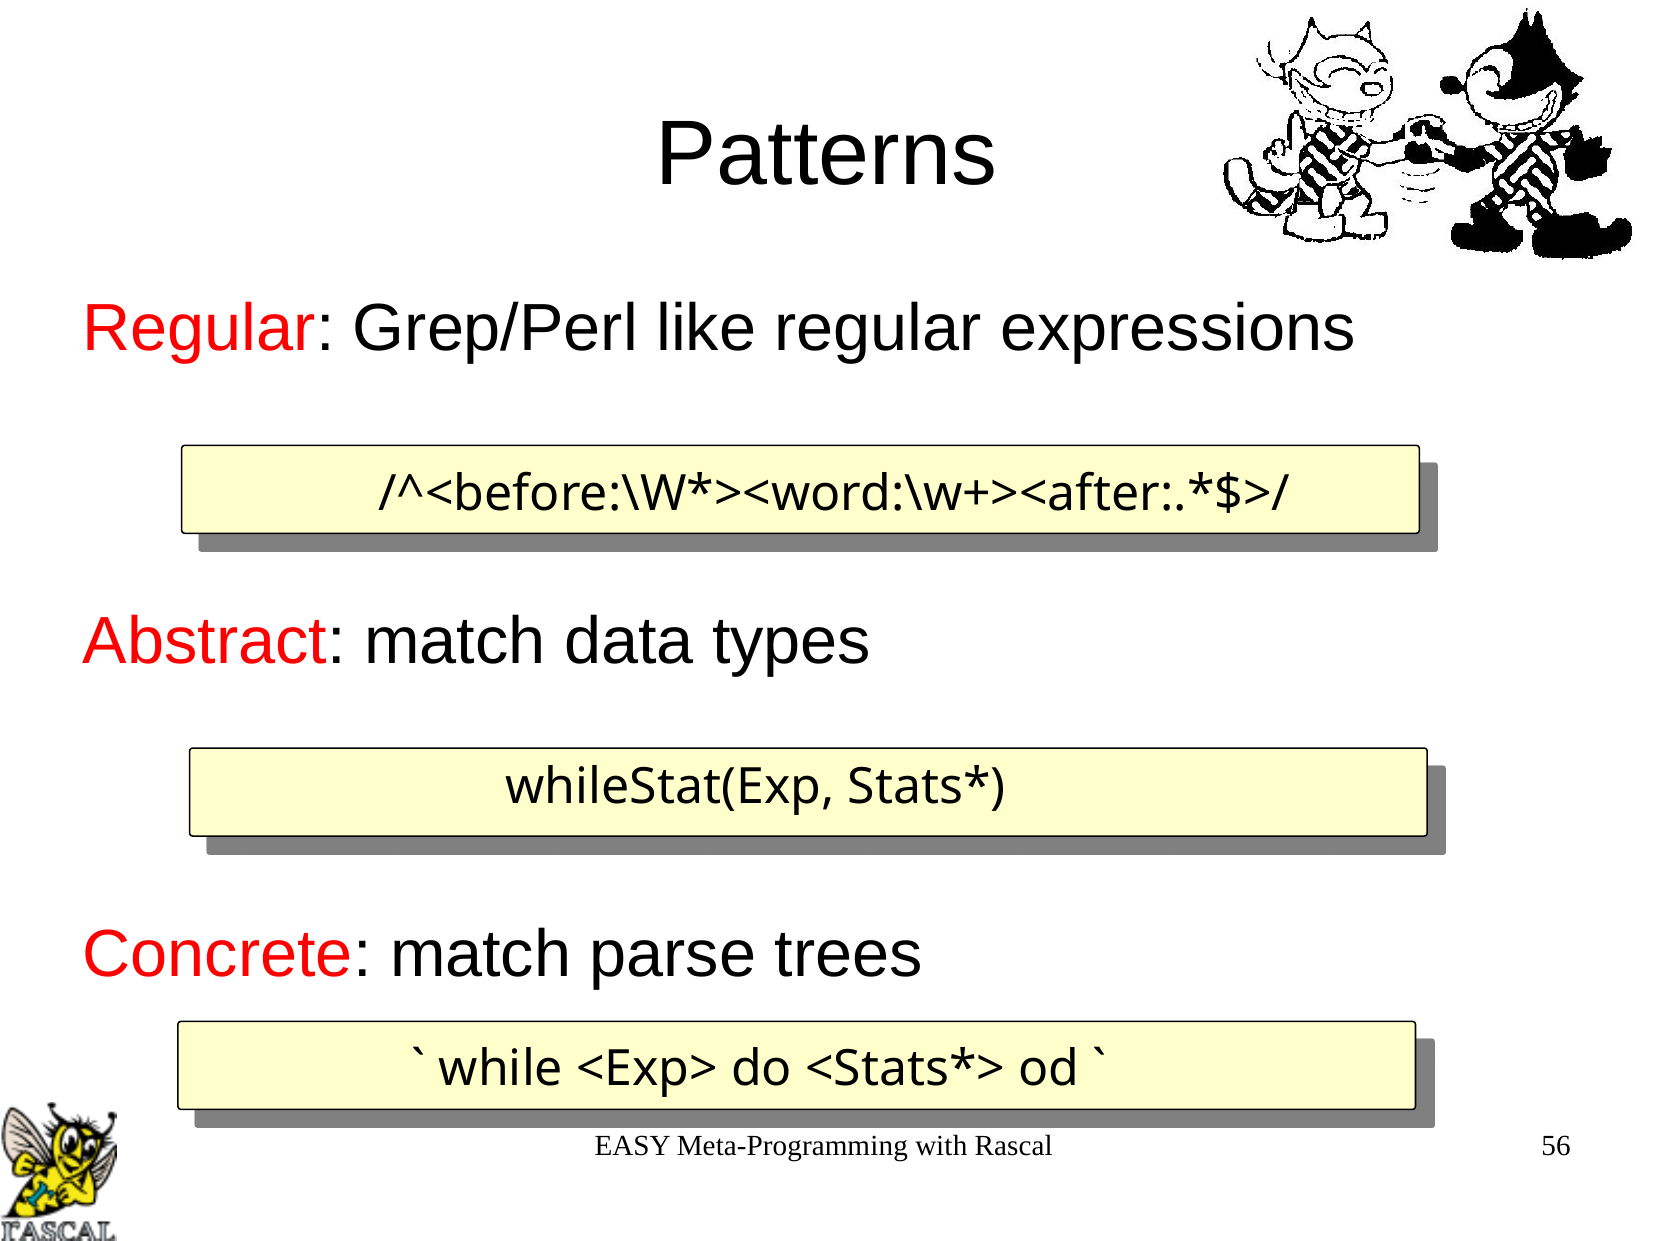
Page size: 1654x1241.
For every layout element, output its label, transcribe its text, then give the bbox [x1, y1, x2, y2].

text_box [177, 1021, 1416, 1110]
text_box /^<before:\W*><word:\w+><after:.*$>/ [363, 449, 1299, 534]
picture [1214, 7, 1642, 271]
title Patterns [82, 49, 1214, 257]
list Regular: Grep/Perl like regular expressions Abstract: match data types Concrete: match parse trees [82, 290, 1571, 1109]
text_box [189, 748, 1428, 837]
text_box ` while <Exp> do <Stats*> od ` [397, 1024, 1204, 1109]
text_box whileStat(Exp, Stats*) [490, 743, 1297, 828]
text_box [181, 445, 1420, 534]
picture [0, 1102, 117, 1241]
